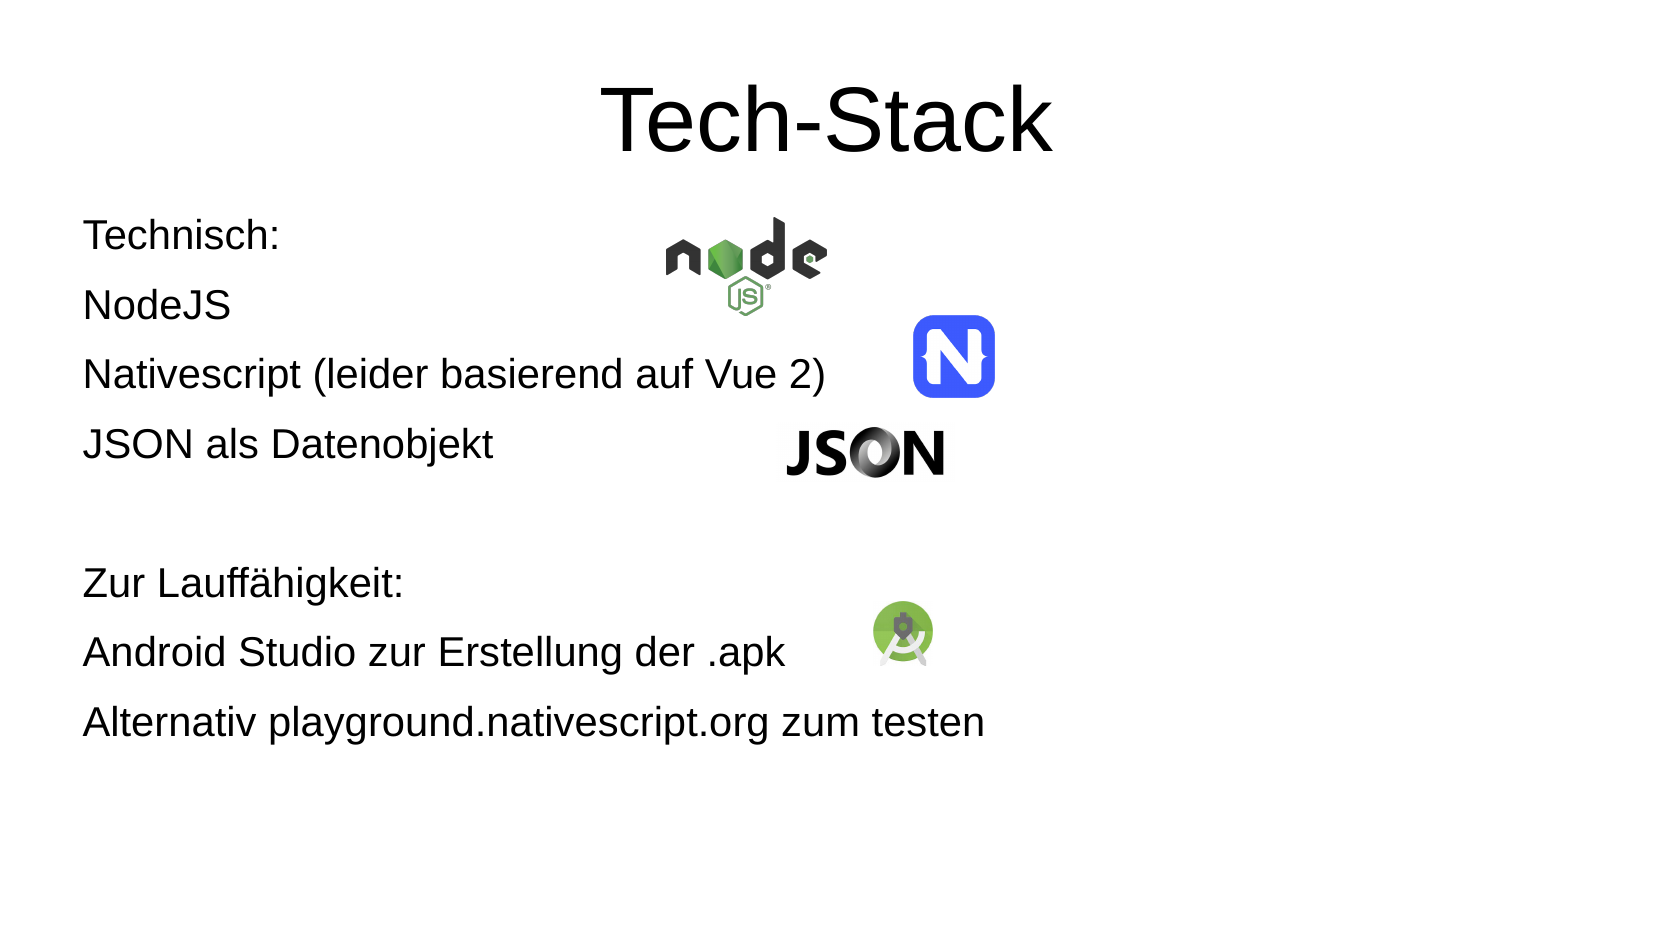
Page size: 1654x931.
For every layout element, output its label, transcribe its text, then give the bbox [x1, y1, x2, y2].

picture [776, 422, 955, 482]
title Tech-Stack [82, 37, 1571, 193]
list Technisch: NodeJS Nativescript (leider basierend auf Vue 2) JSON als Datenobjekt Zur Lauffähigkeit: Android Studio zur Erstellung der .apk Alternativ playground.nativescript.org zum testen [82, 217, 1571, 758]
picture [913, 315, 995, 398]
picture [666, 217, 827, 316]
picture [873, 602, 933, 666]
